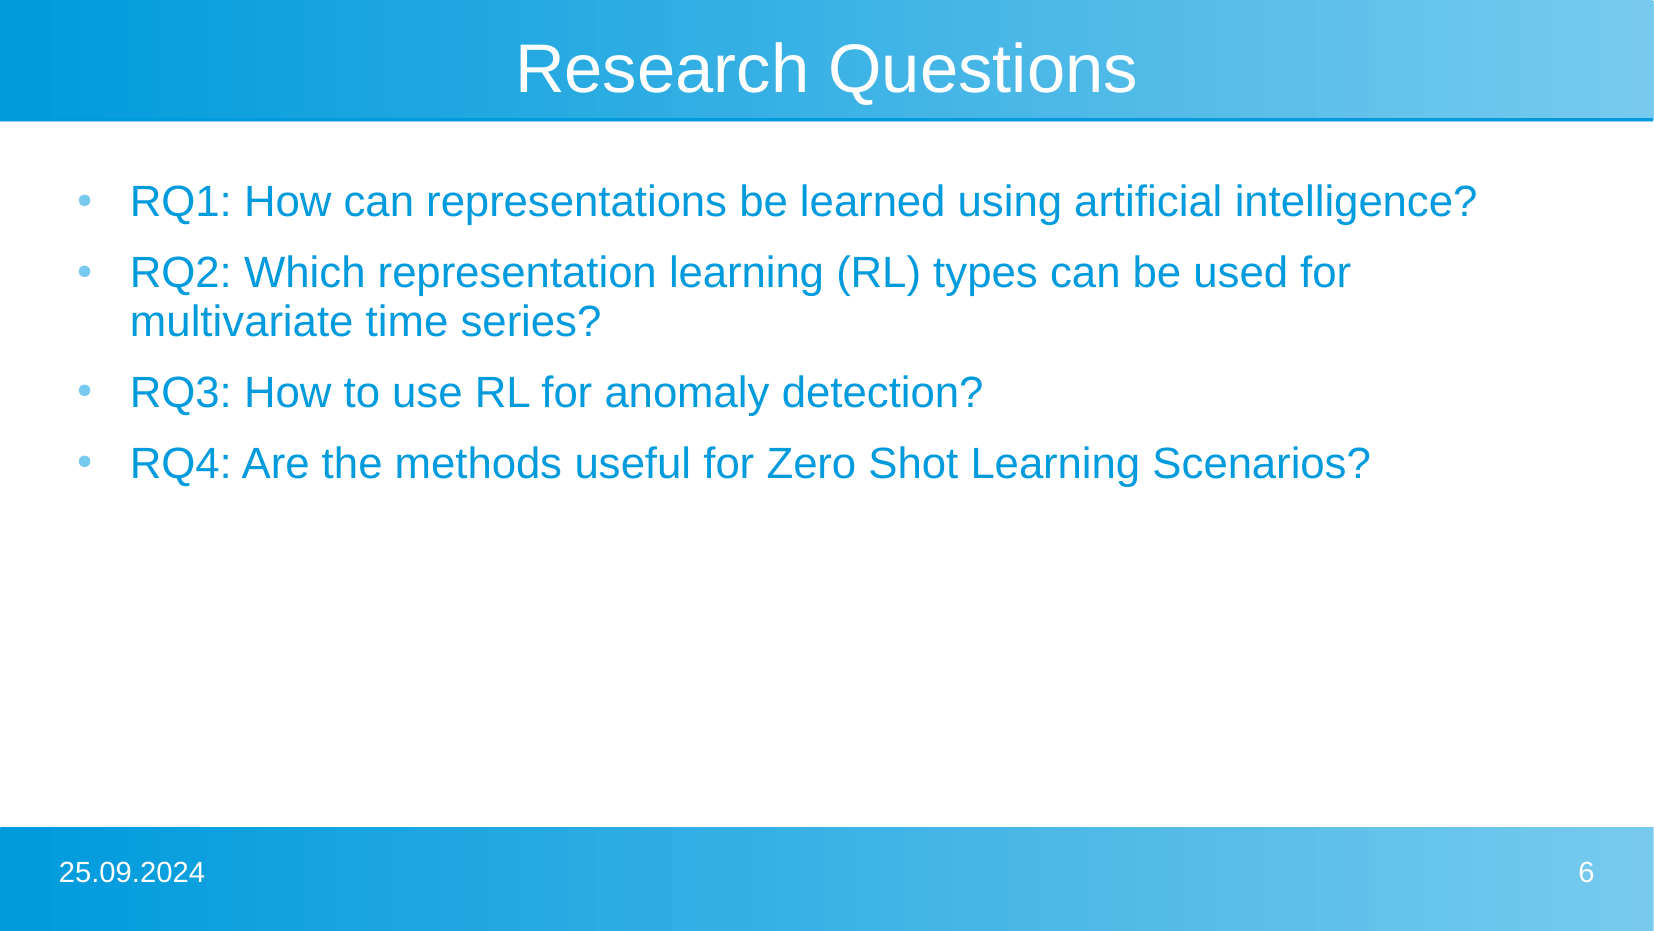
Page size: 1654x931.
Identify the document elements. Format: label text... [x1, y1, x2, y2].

title Research Questions [59, 21, 1595, 116]
list RQ1: How can representations be learned using artificial intelligence? RQ2: Which representation learning (RL) types can be used for multivariate time series? RQ3: How to use RL for anomaly detection? RQ4: Are the methods useful for Zero Shot Learning Scenarios? [59, 177, 1506, 768]
